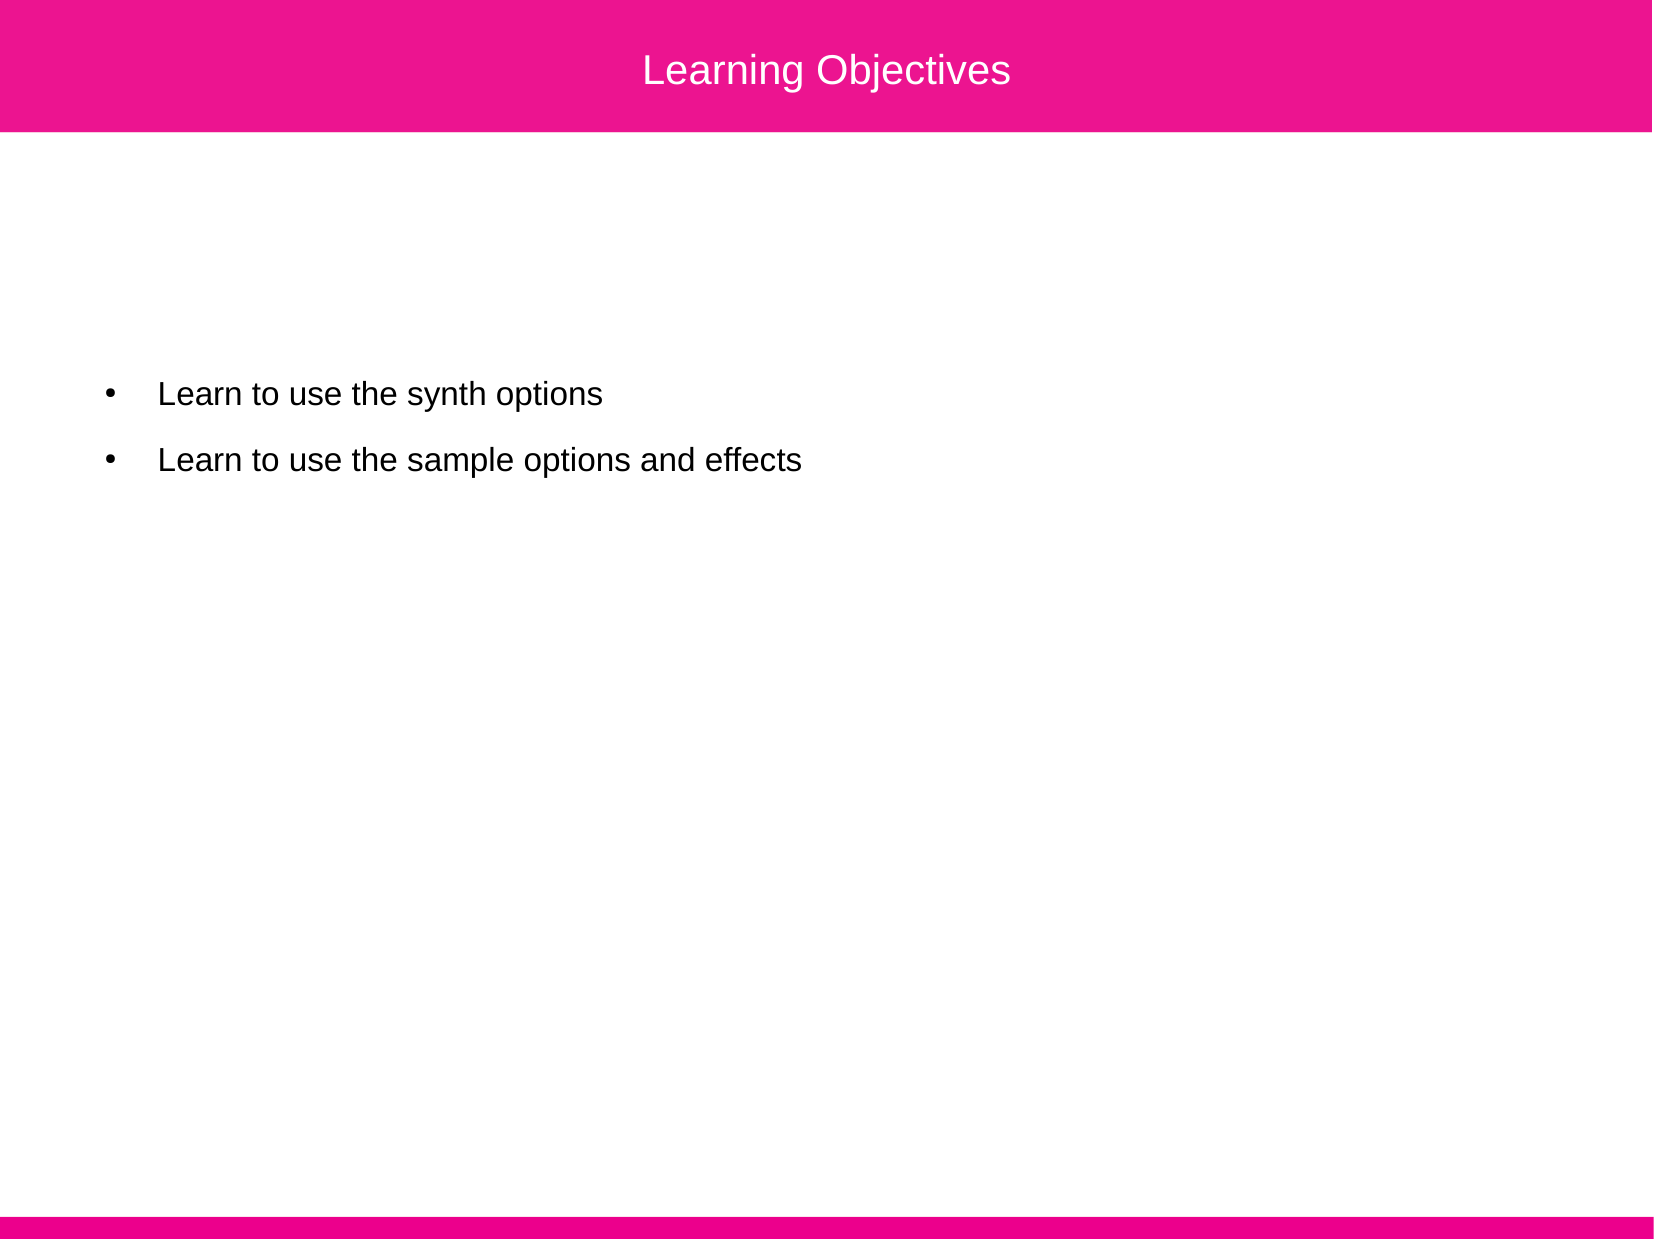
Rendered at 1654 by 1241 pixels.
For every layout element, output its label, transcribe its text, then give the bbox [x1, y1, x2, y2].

title Learning Objectives [82, 46, 1571, 94]
picture [0, 0, 1654, 1241]
list Learn to use the synth options Learn to use the sample options and effects [86, 375, 1576, 1015]
